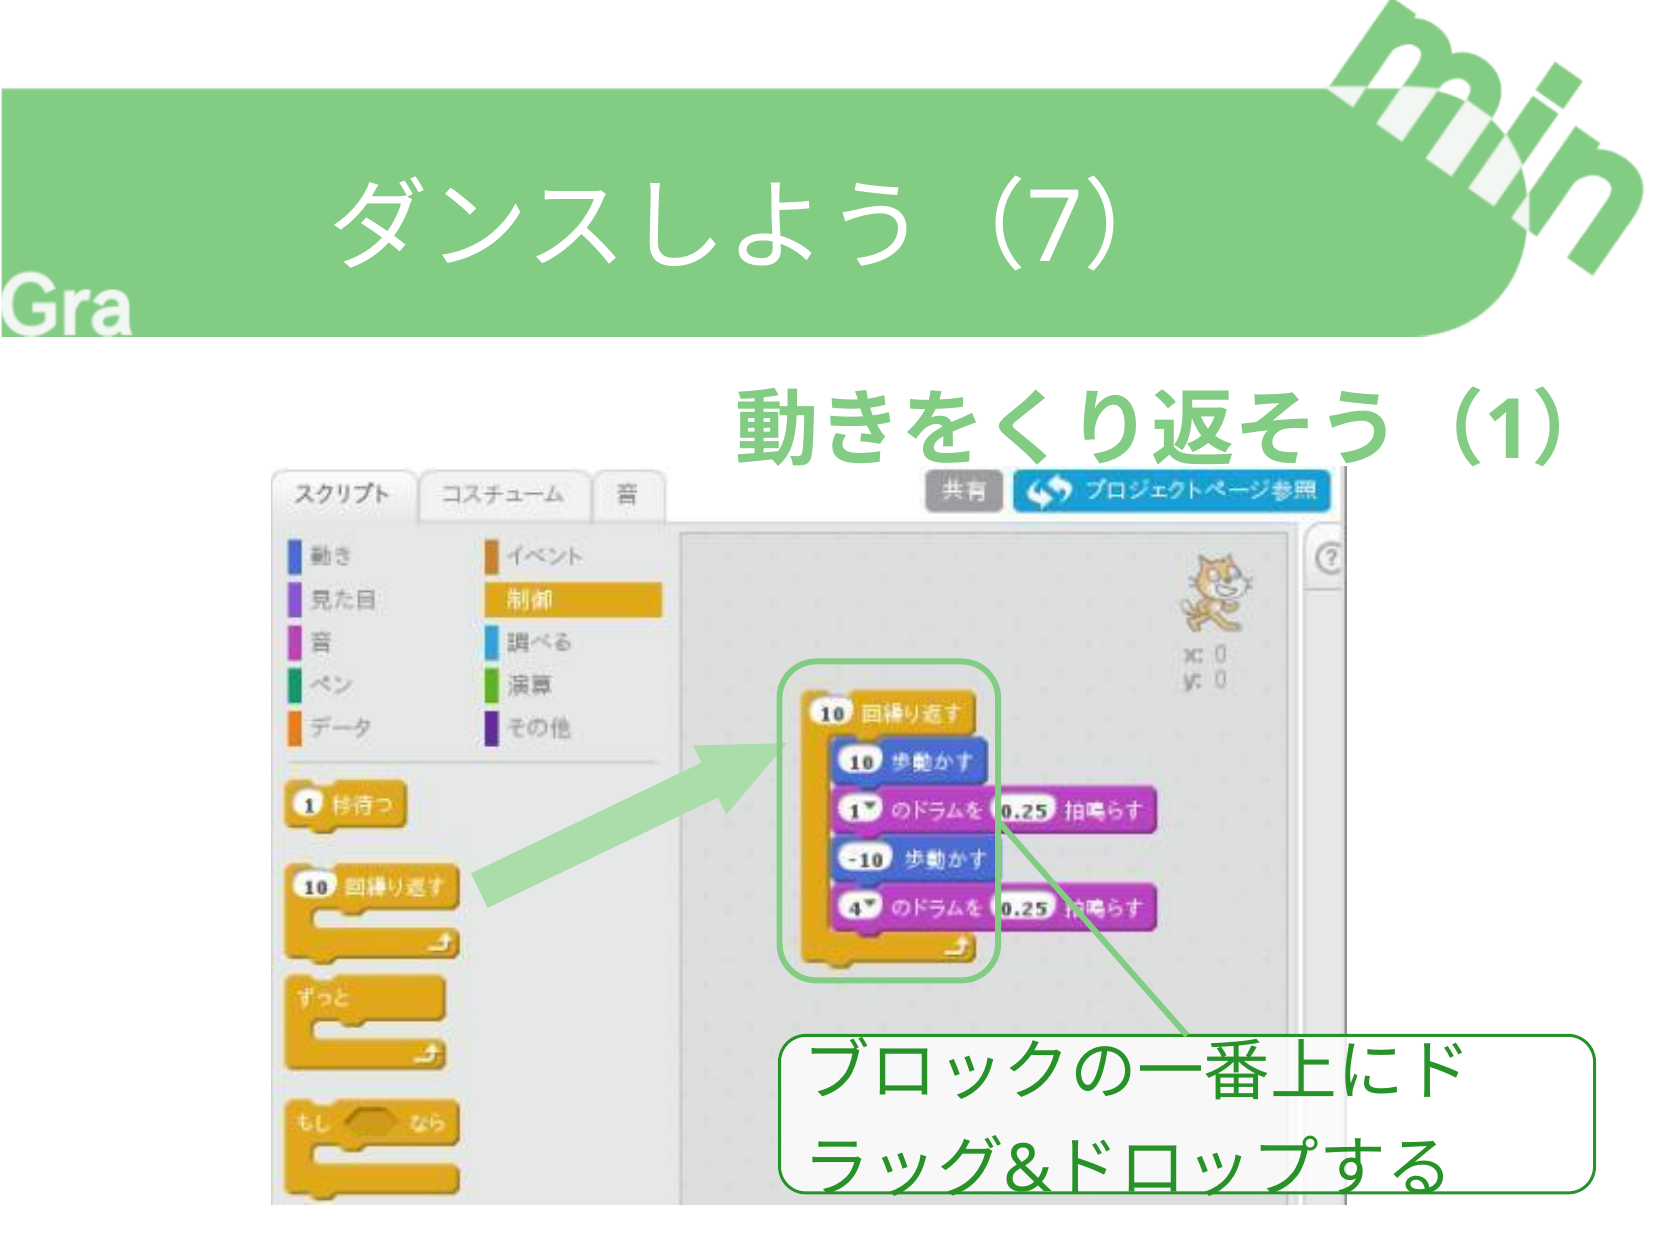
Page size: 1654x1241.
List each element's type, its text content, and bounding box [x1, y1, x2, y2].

picture [783, 665, 995, 977]
title ダンスしよう（7） [11, 134, 1501, 303]
picture [1, 0, 1654, 337]
text_box ブロックの一番上にドラッグ&ドロップする [779, 1035, 1595, 1193]
text_box 動きをくり返そう（1） [35, 354, 1630, 487]
picture [271, 487, 1347, 1205]
text_box [471, 743, 776, 908]
